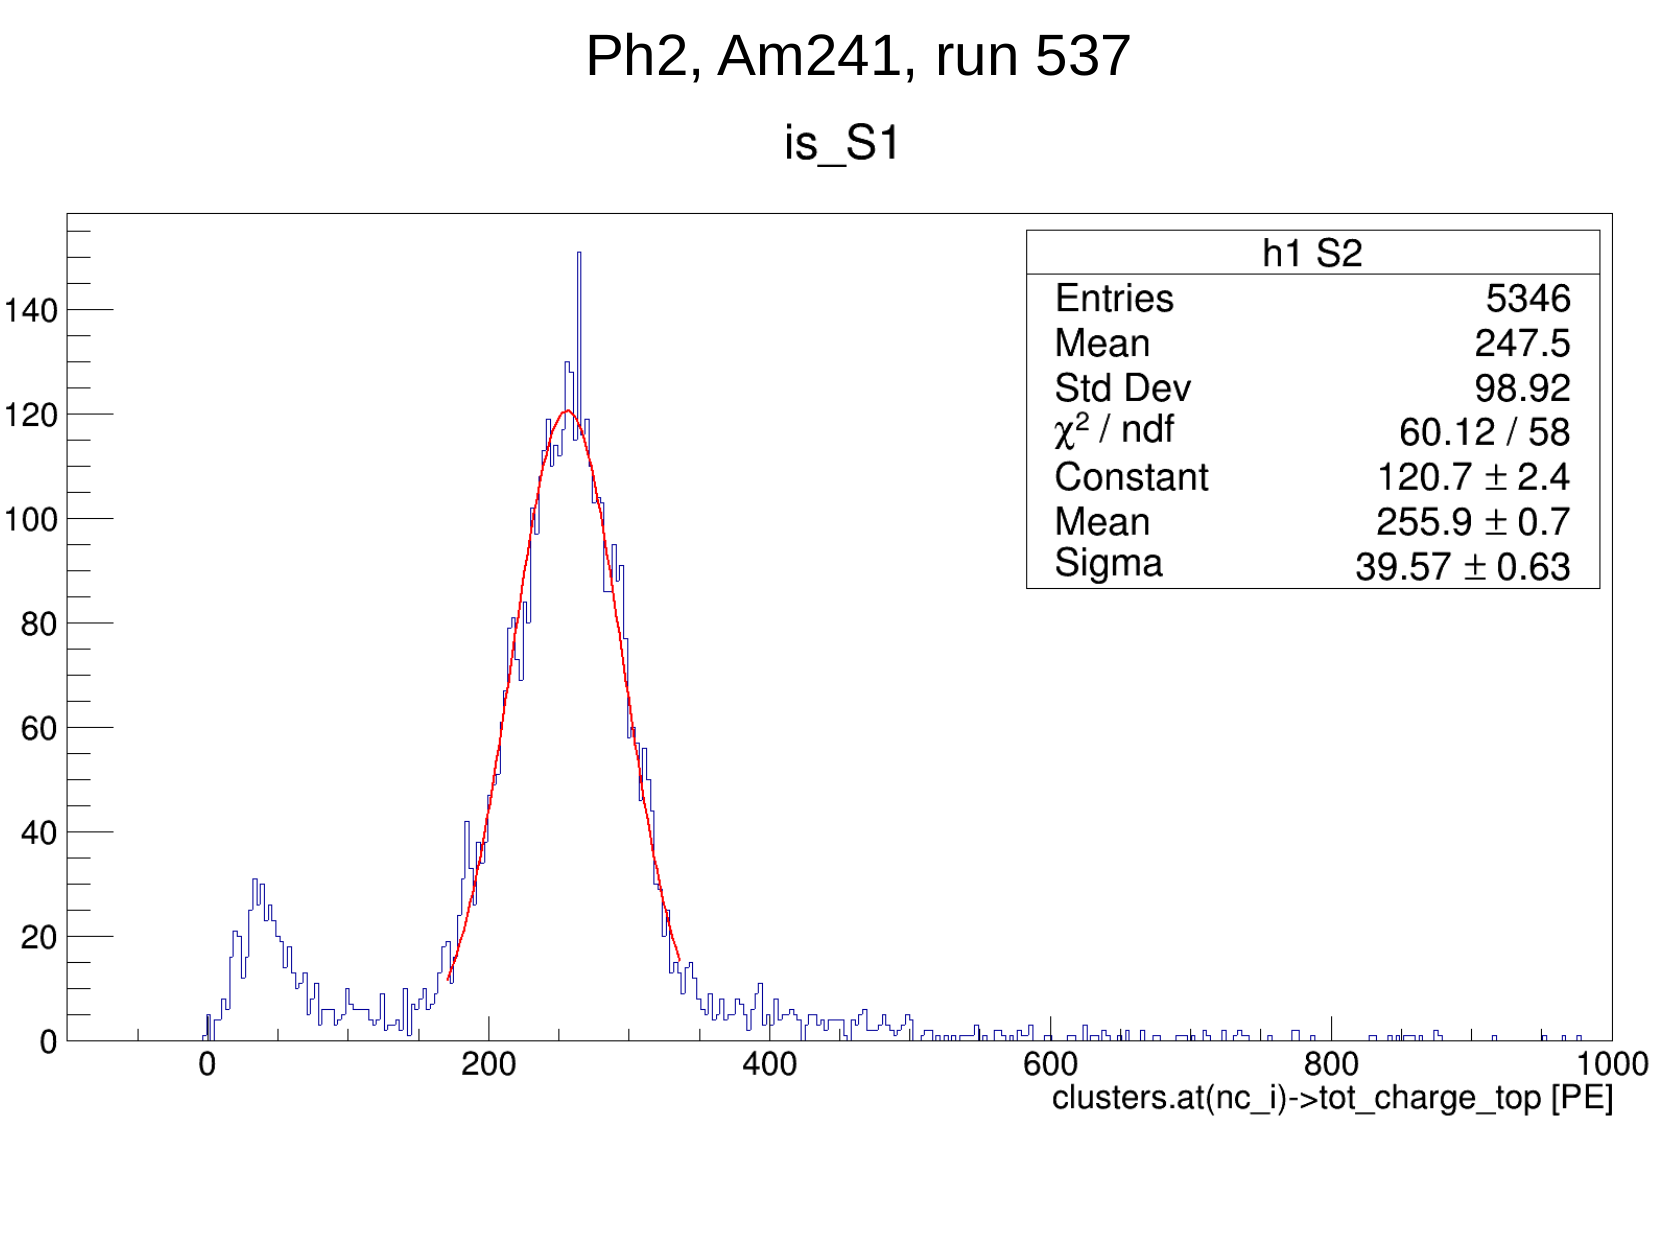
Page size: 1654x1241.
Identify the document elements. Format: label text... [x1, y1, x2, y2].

text_box Ph2, Am241, run 537 [518, 15, 1201, 120]
picture [6, 120, 1654, 1126]
